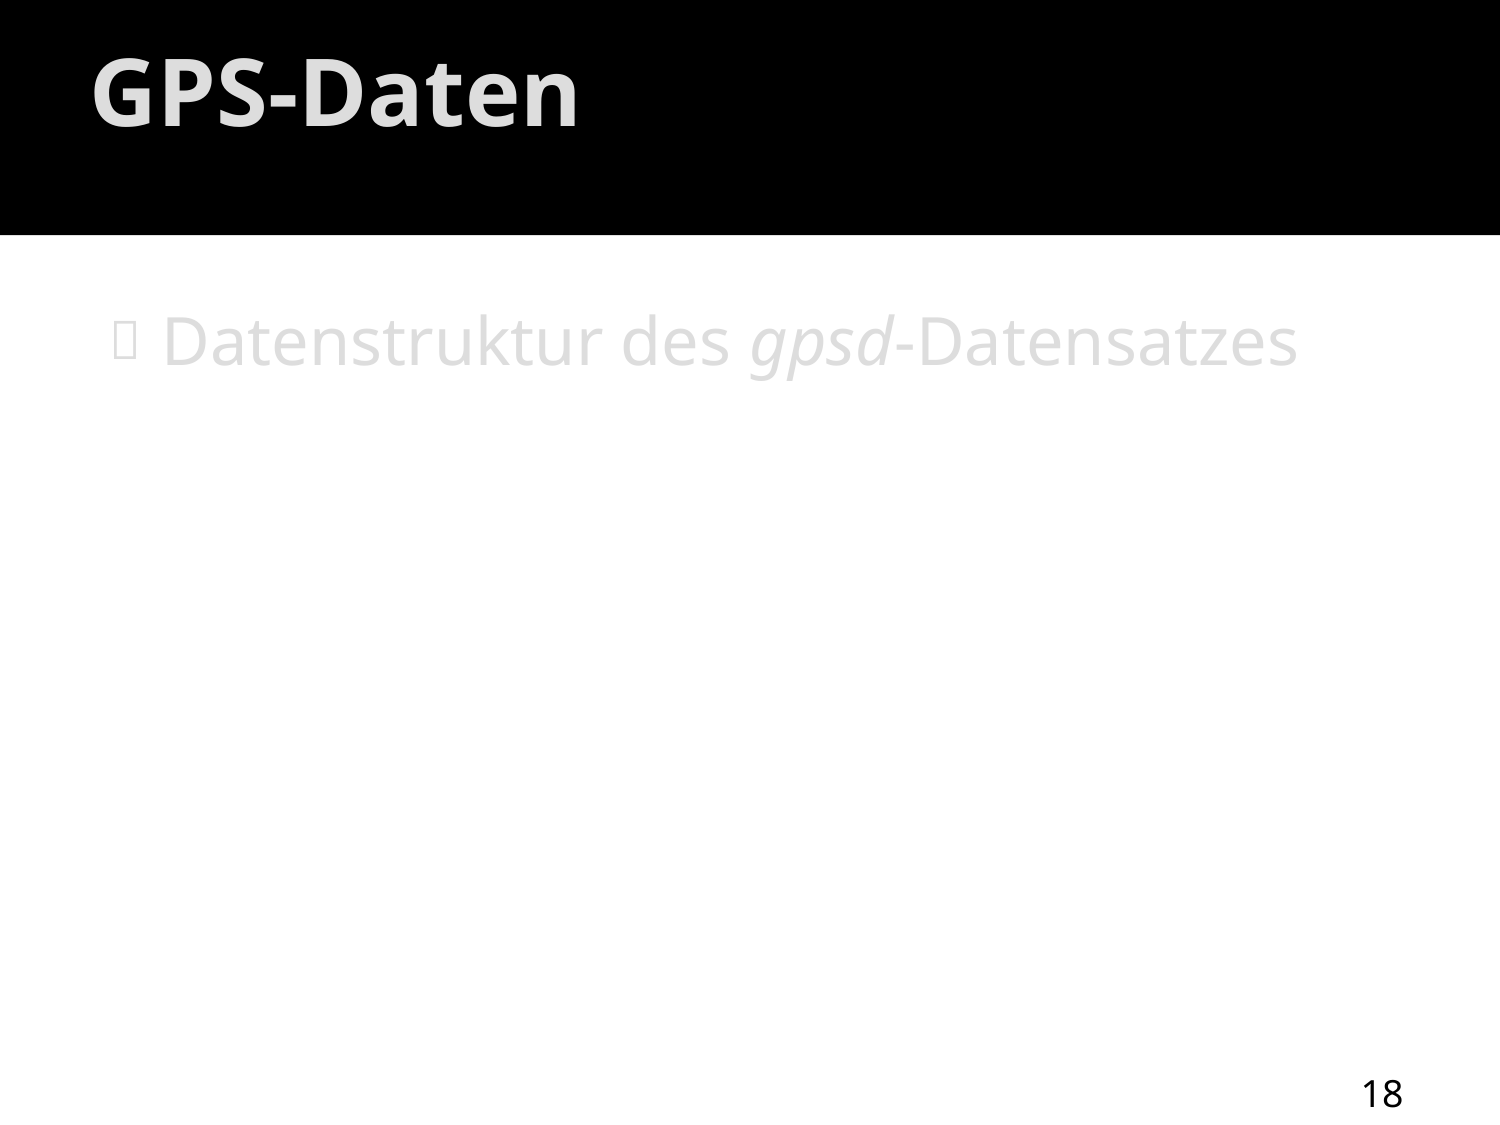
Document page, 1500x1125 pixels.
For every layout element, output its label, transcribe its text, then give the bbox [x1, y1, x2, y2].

title GPS-Daten [75, 25, 1425, 231]
slide_number <Nummer> [1345, 1062, 1467, 1108]
list Datenstruktur des gpsd-Datensatzes [75, 291, 1425, 1050]
